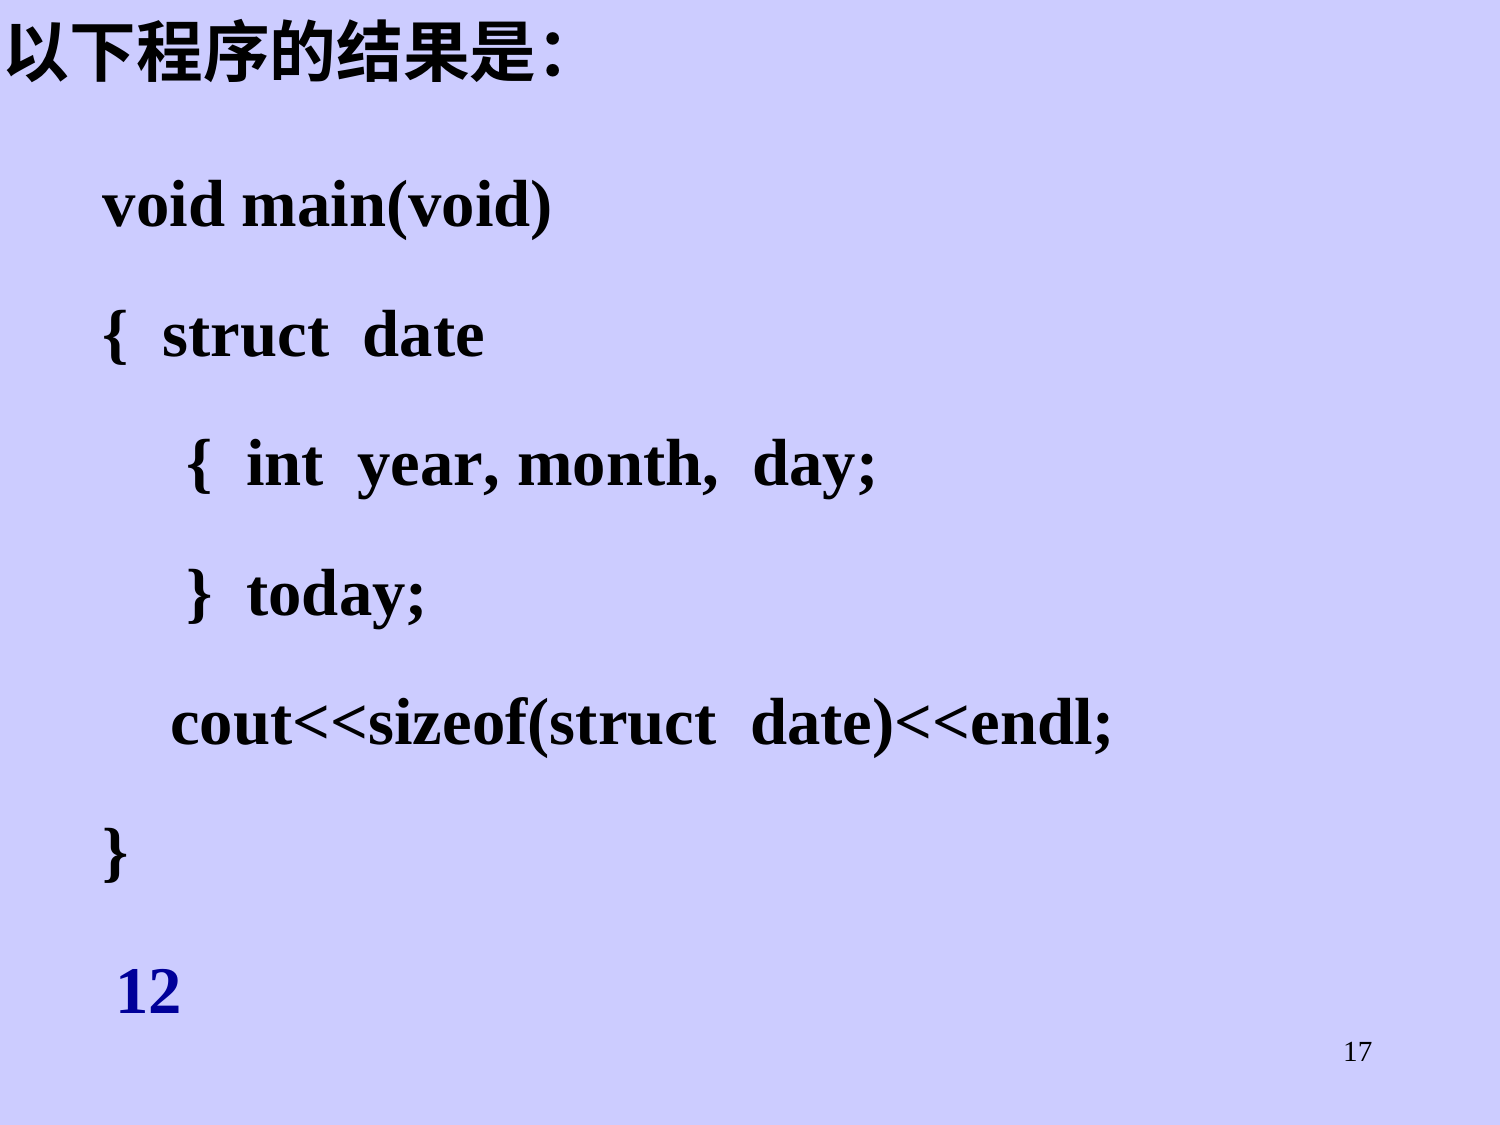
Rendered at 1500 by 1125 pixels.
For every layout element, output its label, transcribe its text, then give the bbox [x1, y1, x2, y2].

text_box <编号> [1074, 1025, 1388, 1101]
text_box void main(void) { struct date { int year, month, day; } today; cout<<sizeof(struct date)<<endl; } [99, 149, 1276, 890]
text_box 12 [112, 937, 326, 1030]
text_box 以下程序的结果是： [0, 0, 1463, 92]
